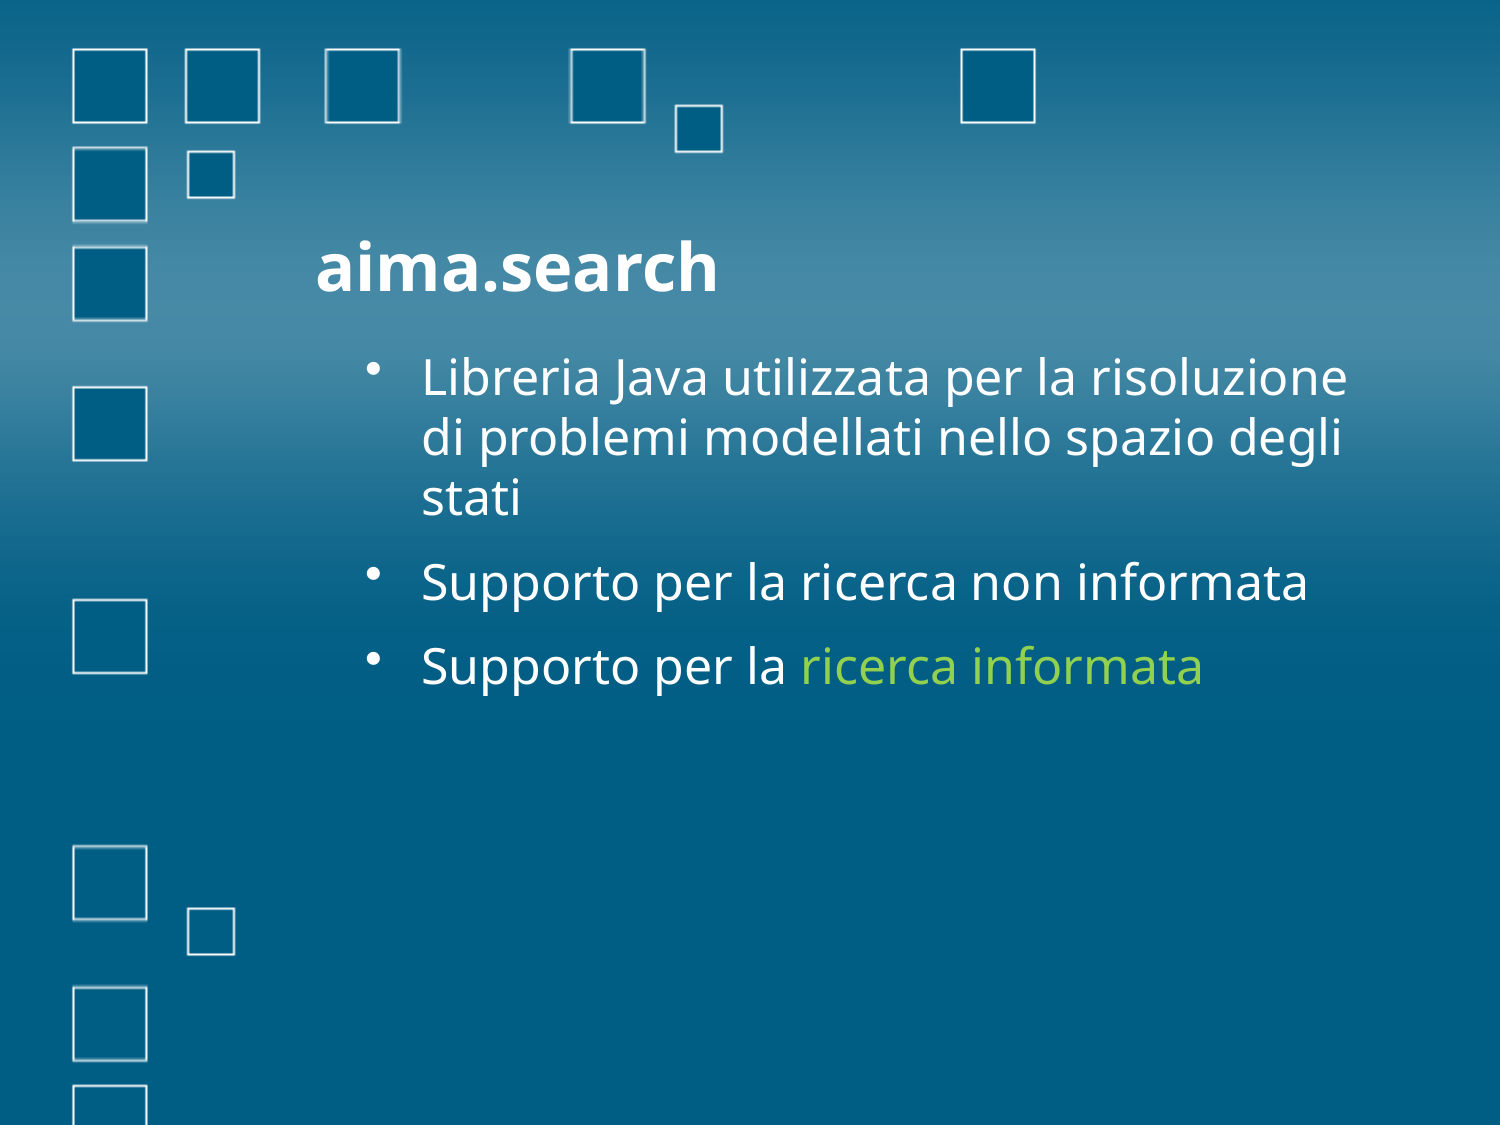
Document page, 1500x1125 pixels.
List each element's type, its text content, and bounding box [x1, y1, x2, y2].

title aima.search [300, 174, 1388, 313]
picture [72, 985, 147, 1062]
picture [72, 845, 147, 922]
picture [72, 599, 147, 674]
picture [0, 11, 1500, 578]
list Libreria Java utilizzata per la risoluzione di problemi modellati nello spazio degli stati Supporto per la ricerca non informata Supporto per la ricerca informata [350, 337, 1388, 988]
picture [187, 908, 235, 956]
picture [72, 1085, 147, 1125]
